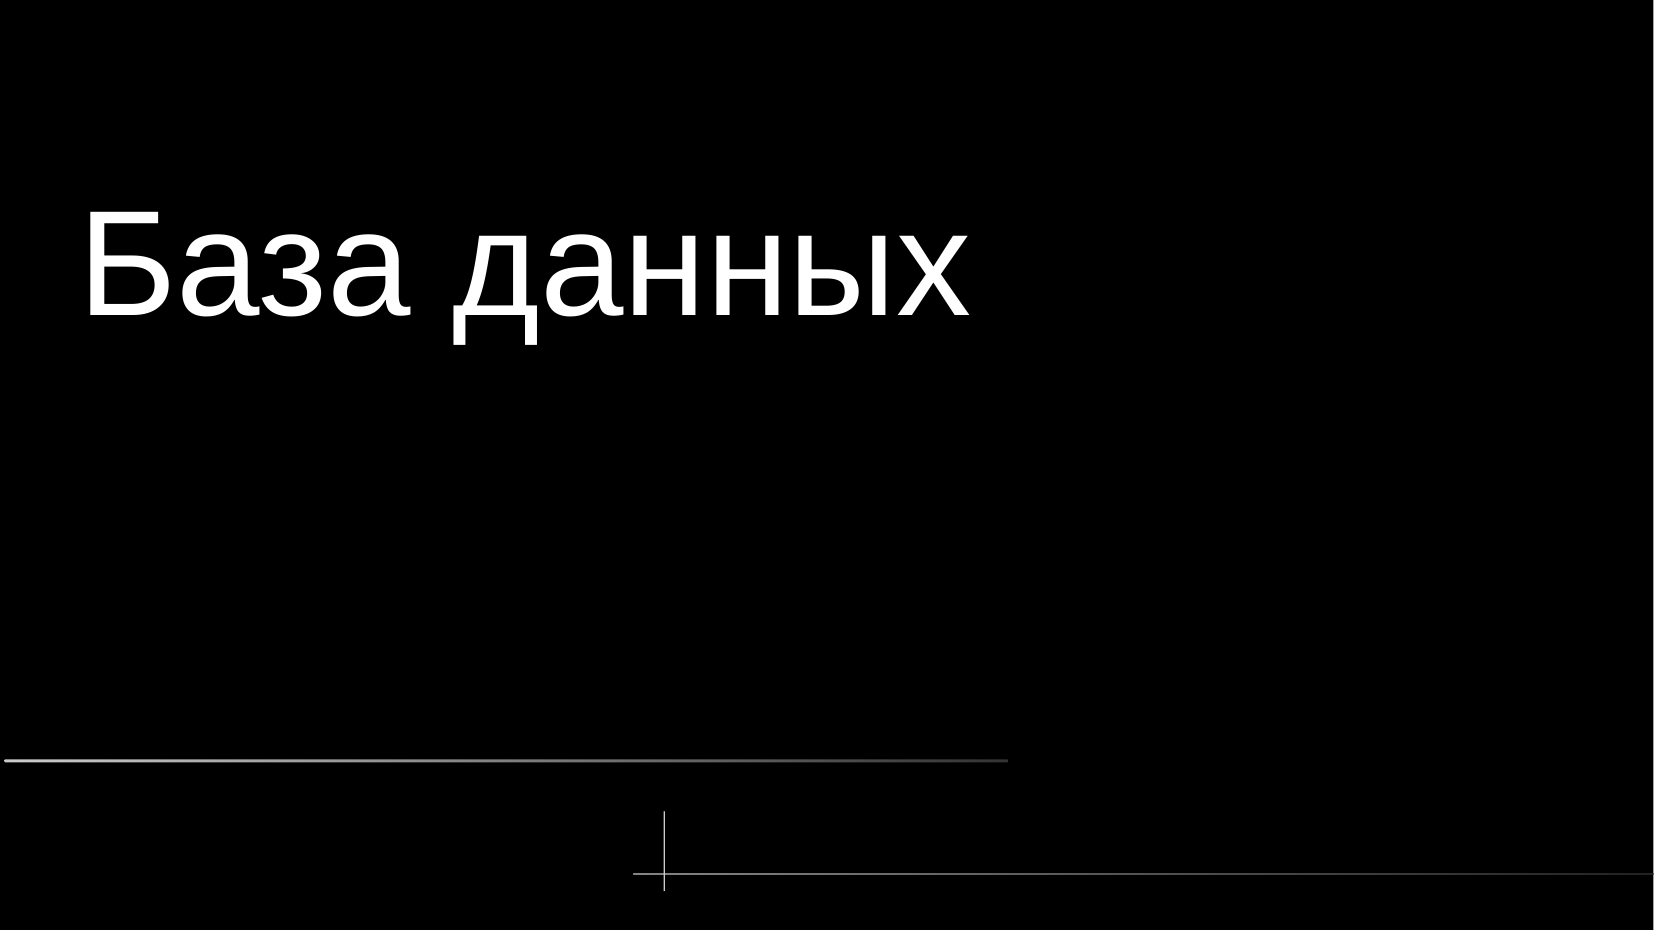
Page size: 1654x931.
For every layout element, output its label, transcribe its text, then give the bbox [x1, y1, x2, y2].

text_box База данных [63, 171, 987, 355]
